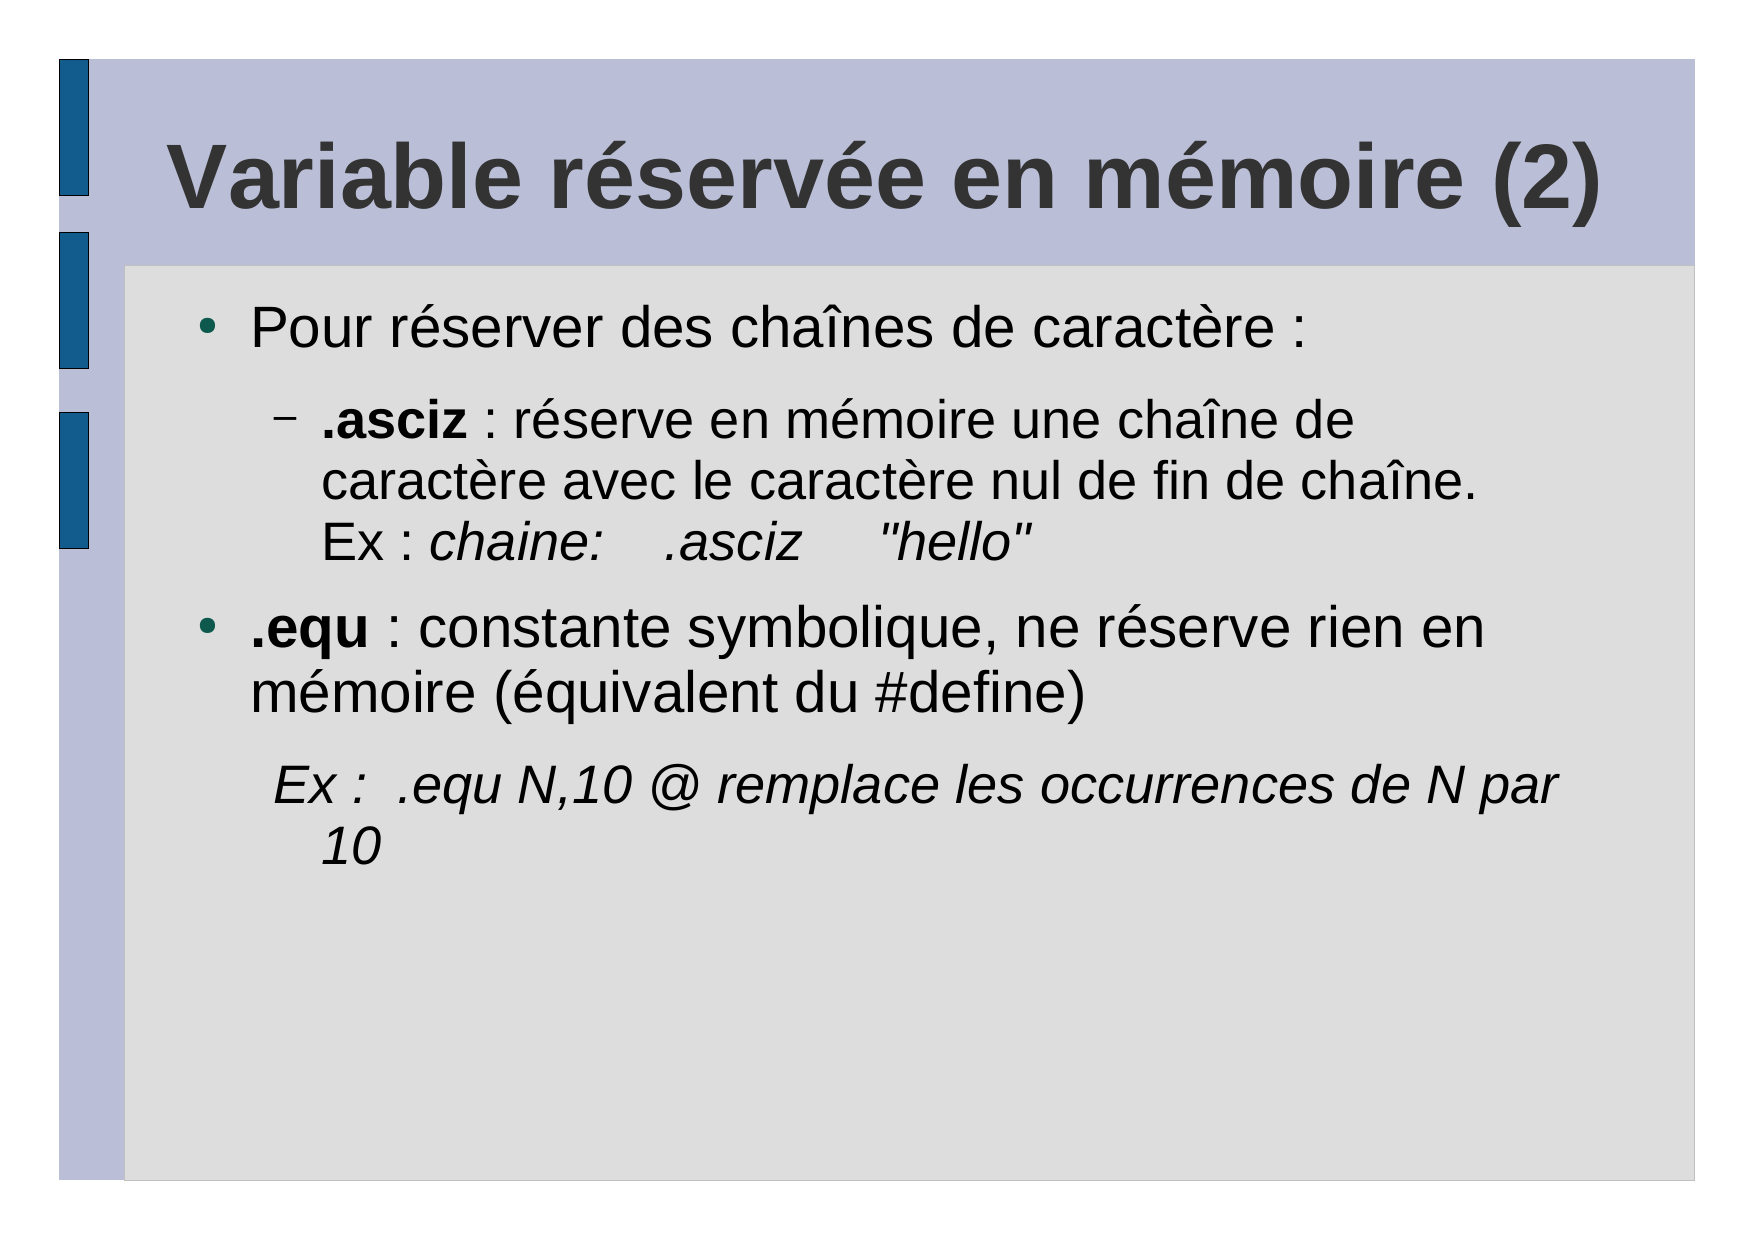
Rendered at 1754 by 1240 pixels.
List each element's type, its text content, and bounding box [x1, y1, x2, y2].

title Variable réservée en mémoire (2) [118, 88, 1654, 266]
list Pour réserver des chaînes de caractère : .asciz : réserve en mémoire une chaîne de caractère avec le caractère nul de fin de chaîne. Ex : chaine: .asciz "hello" .equ : constante symbolique, ne réserve rien en mémoire (équivalent du #define) Ex : .equ N,10 @ remplace les occurrences de N par 10 [179, 295, 1577, 1093]
